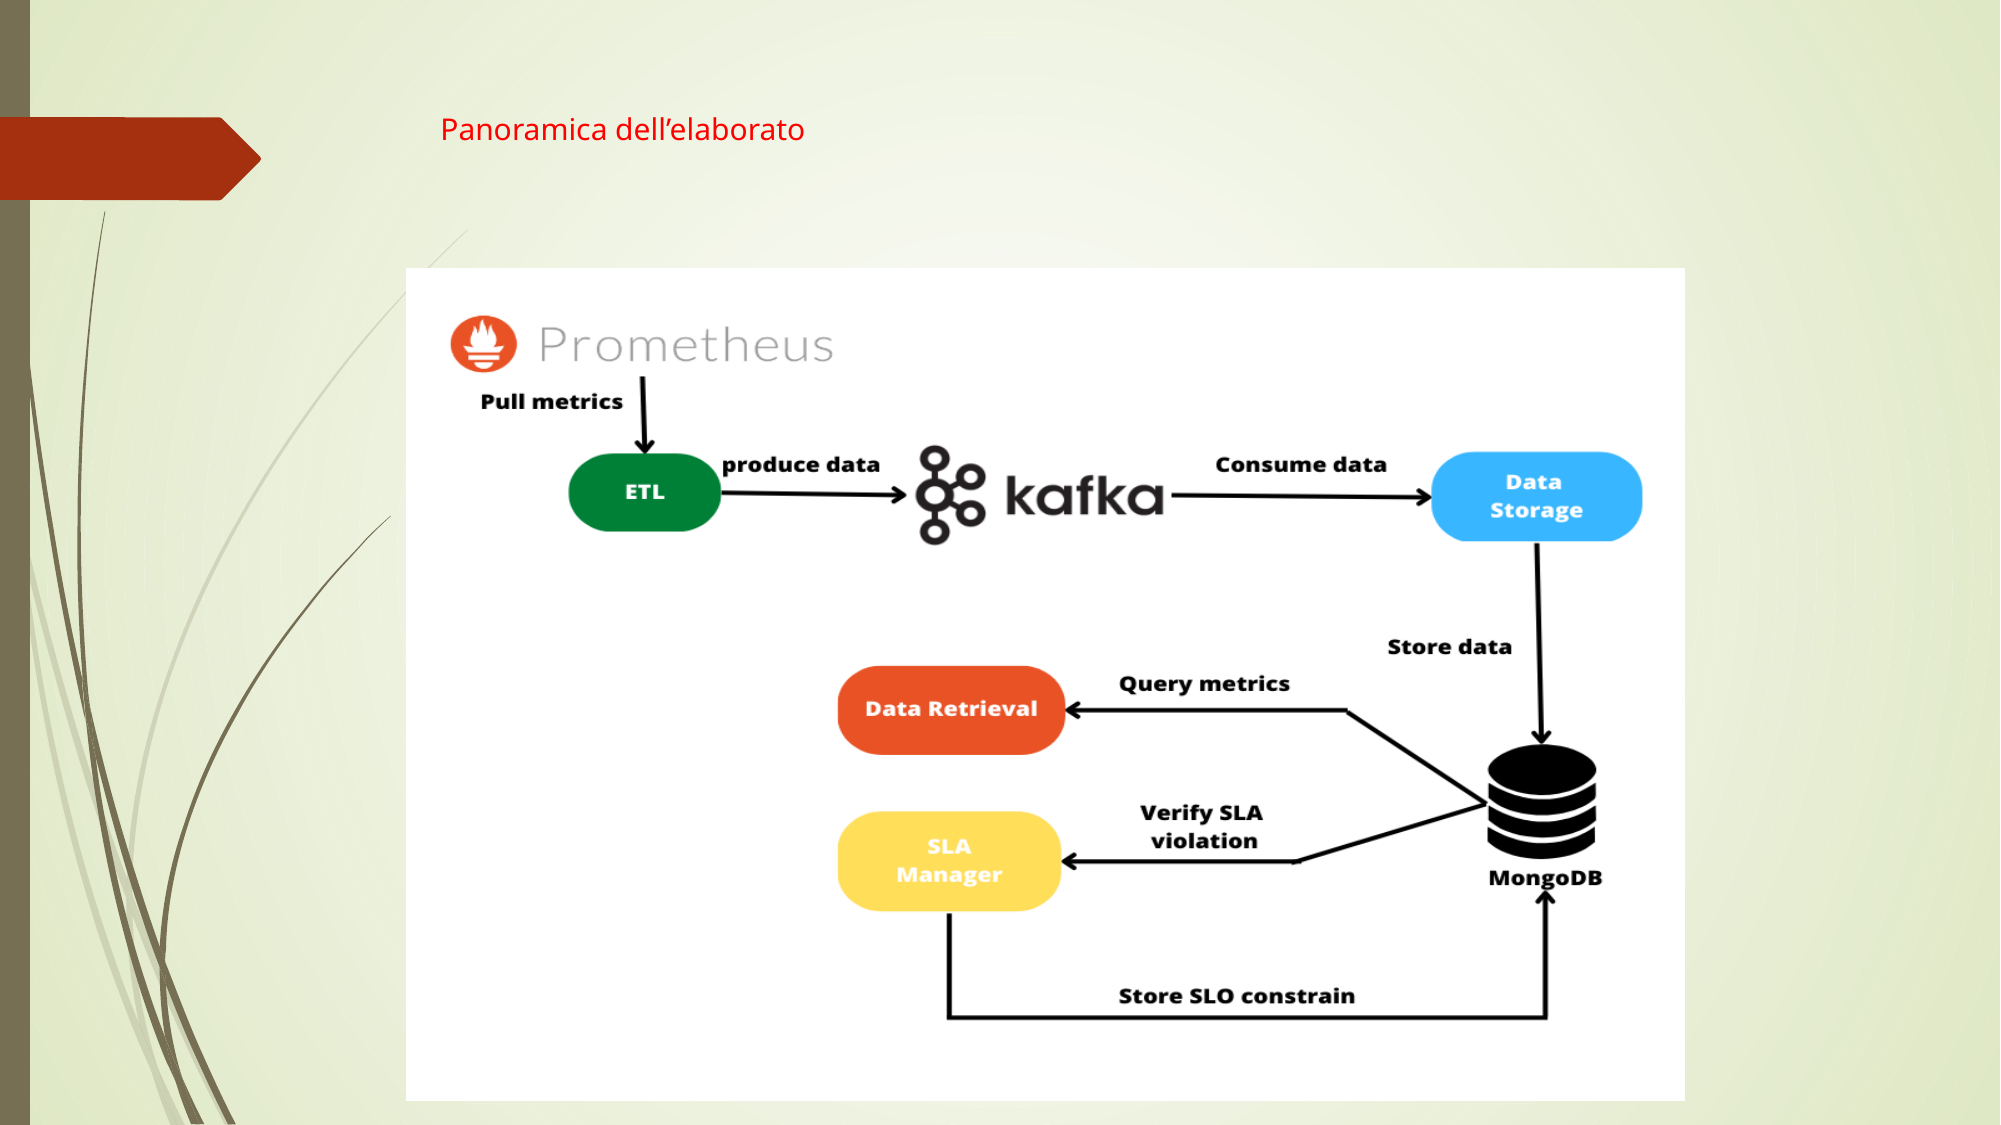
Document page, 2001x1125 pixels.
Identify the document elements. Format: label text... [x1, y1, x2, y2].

picture [406, 269, 1685, 1101]
title Panoramica dell’elaborato [425, 102, 1888, 228]
